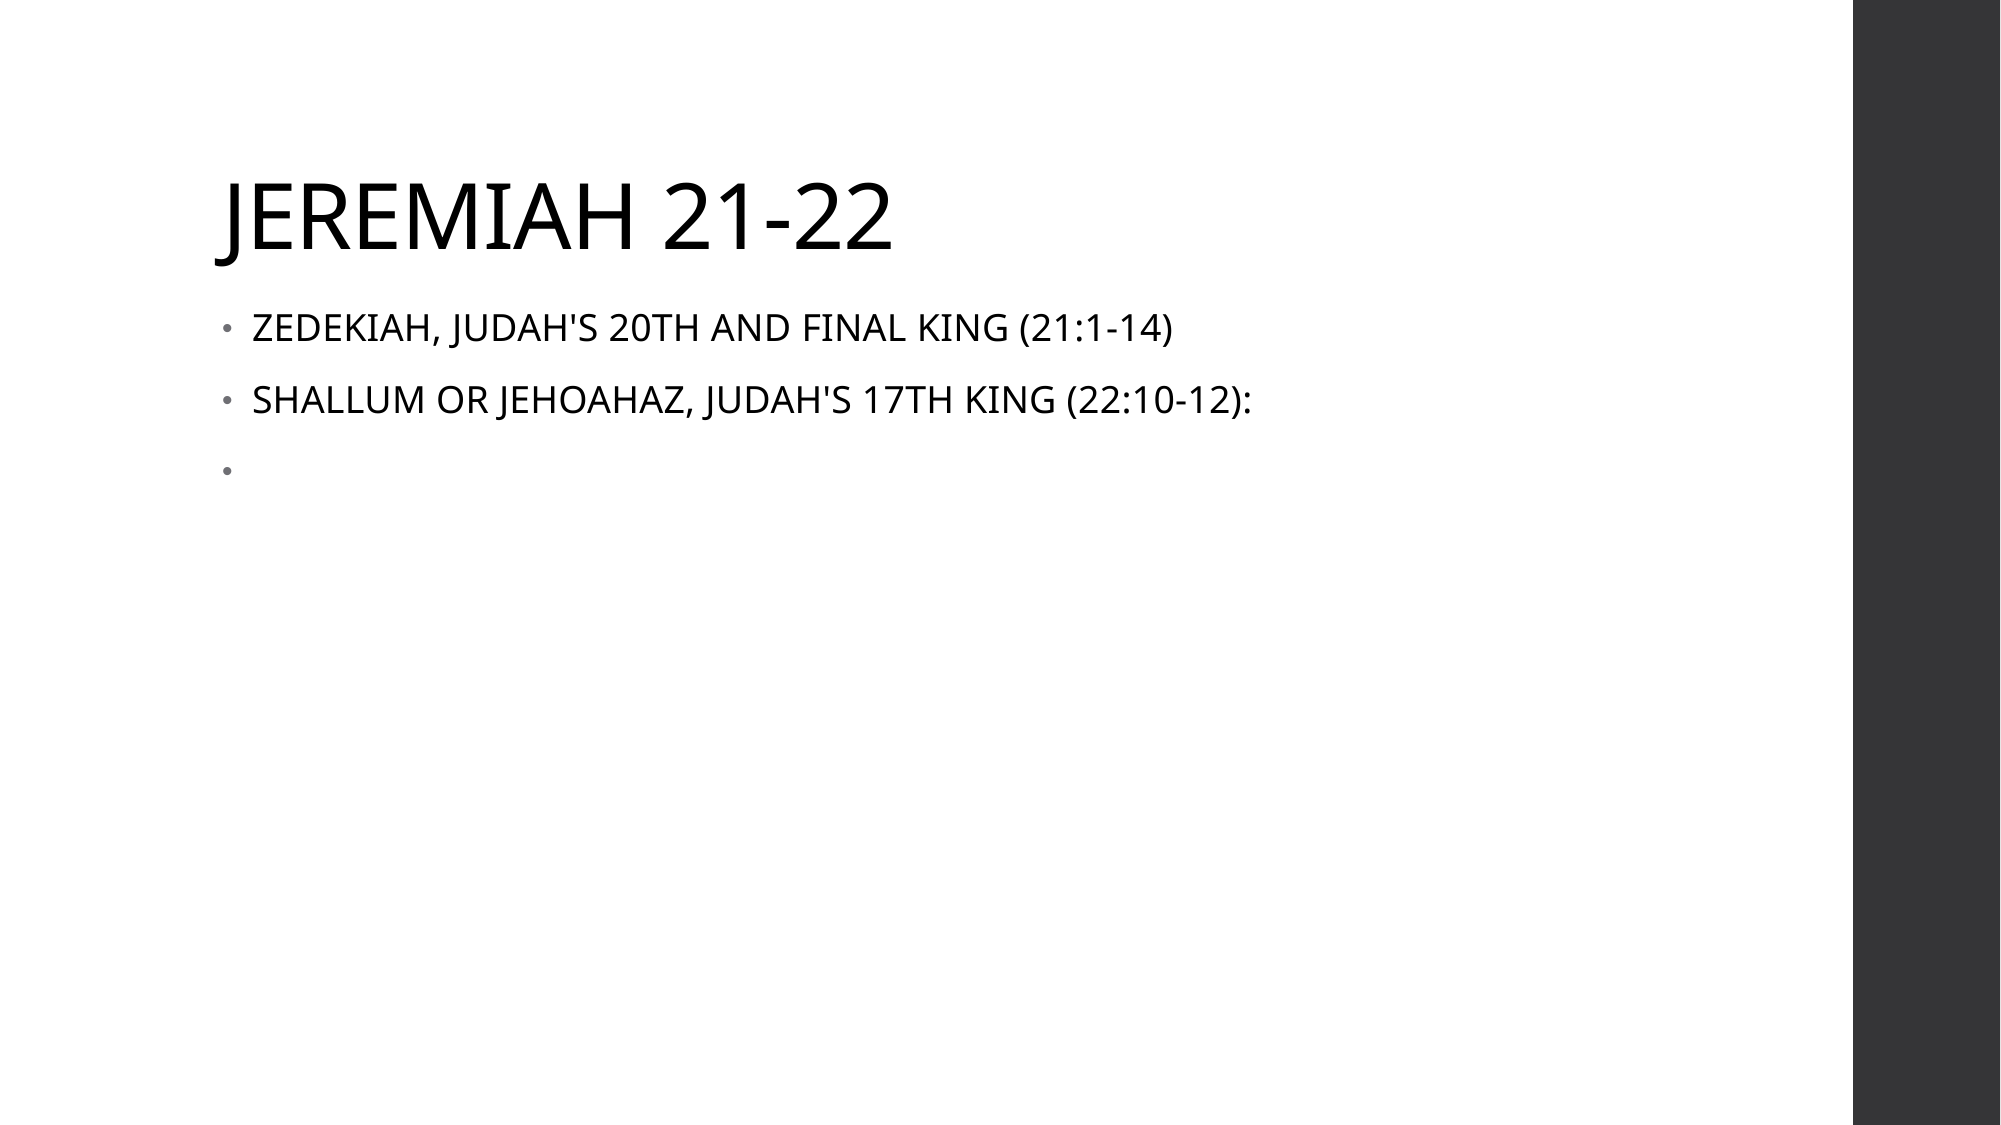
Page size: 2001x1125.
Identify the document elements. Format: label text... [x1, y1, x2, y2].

list ZEDEKIAH, JUDAH'S 20TH AND FINAL KING (21:1-14) SHALLUM OR JEHOAHAZ, JUDAH'S 17TH KING (22:10-12): [206, 299, 1617, 1014]
title JEREMIAH 21-22 [206, 60, 1797, 278]
